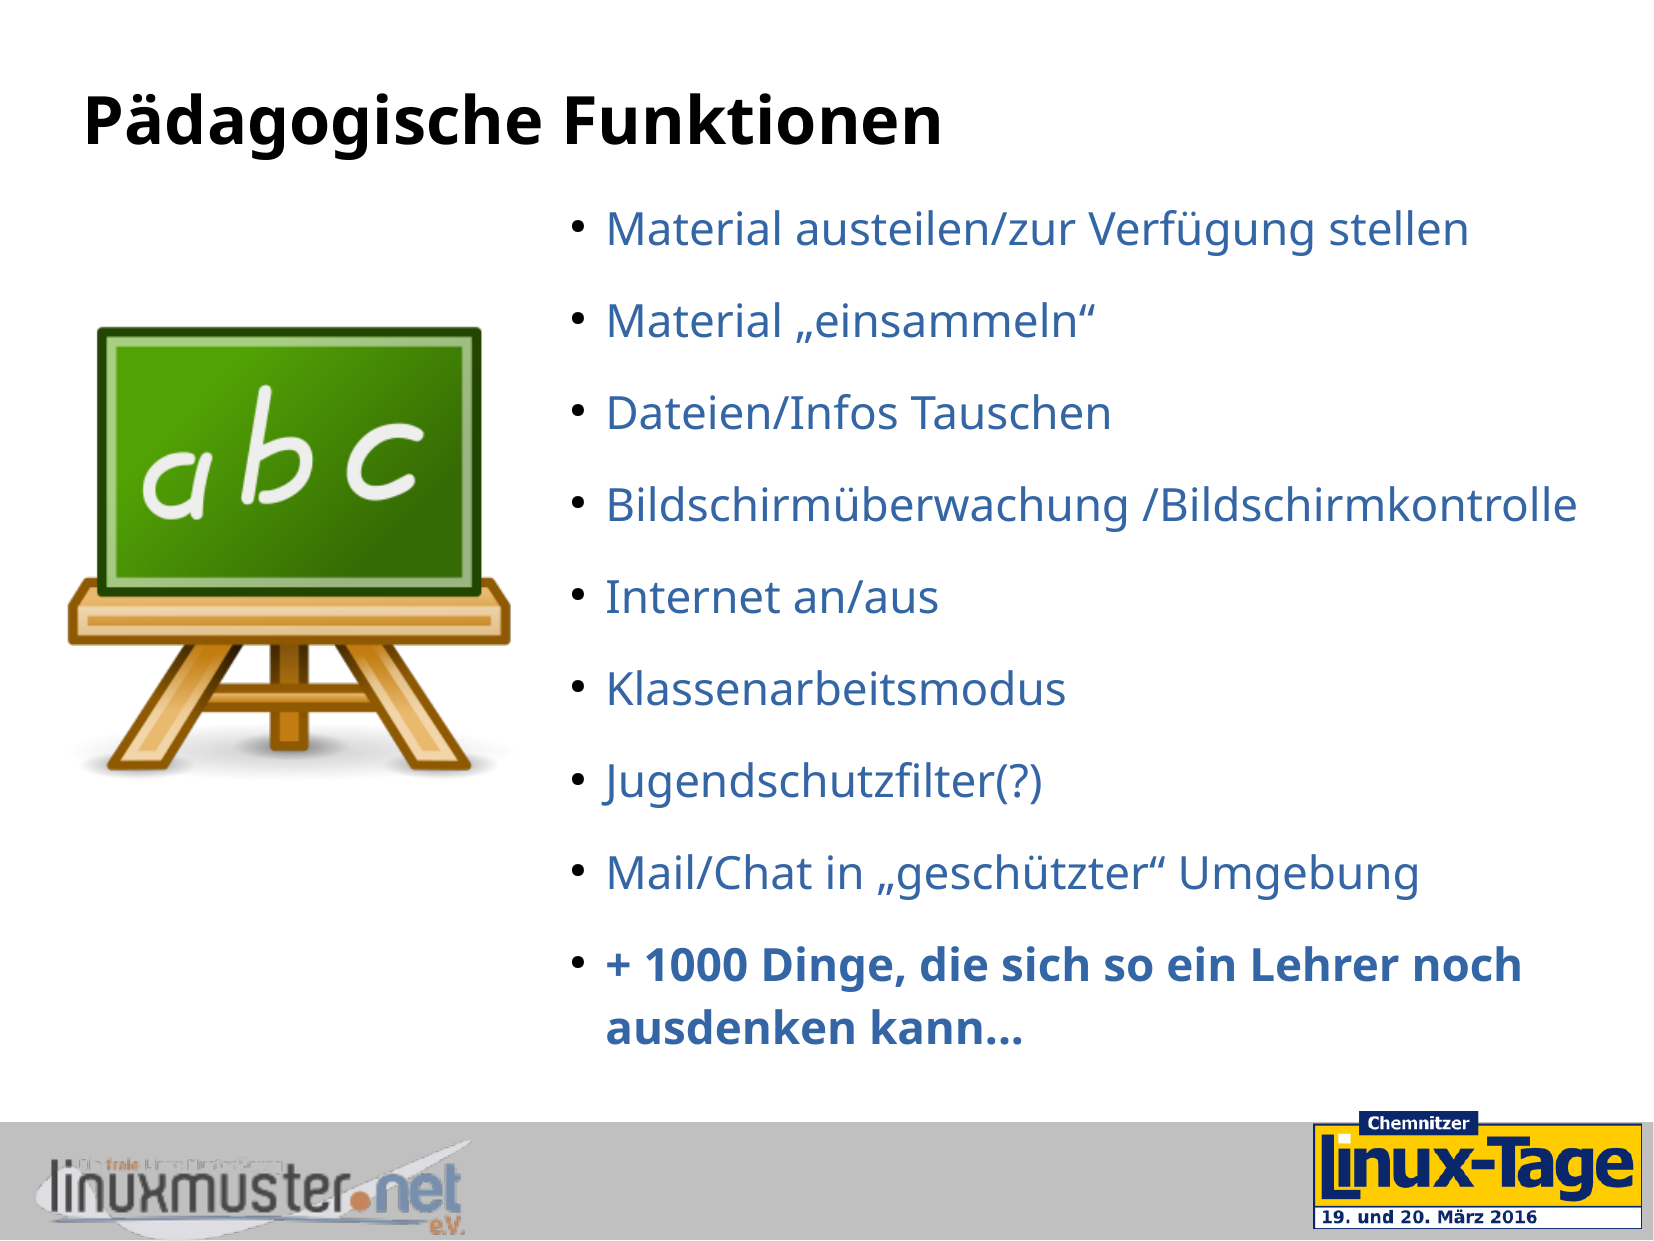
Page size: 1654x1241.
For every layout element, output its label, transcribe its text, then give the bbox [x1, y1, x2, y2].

picture [36, 1140, 473, 1241]
picture [1313, 1111, 1642, 1229]
picture [59, 318, 520, 780]
text_box Material austeilen/zur Verfügung stellen Material „einsammeln“ Dateien/Infos Tauschen Bildschirmüberwachung /Bildschirmkontrolle Internet an/aus Klassenarbeitsmodus Jugendschutzfilter(?) Mail/Chat in „geschützter“ Umgebung + 1000 Dinge, die sich so ein Lehrer noch ausdenken kann... [555, 188, 1595, 955]
title Pädagogische Funktionen [82, 49, 1571, 189]
